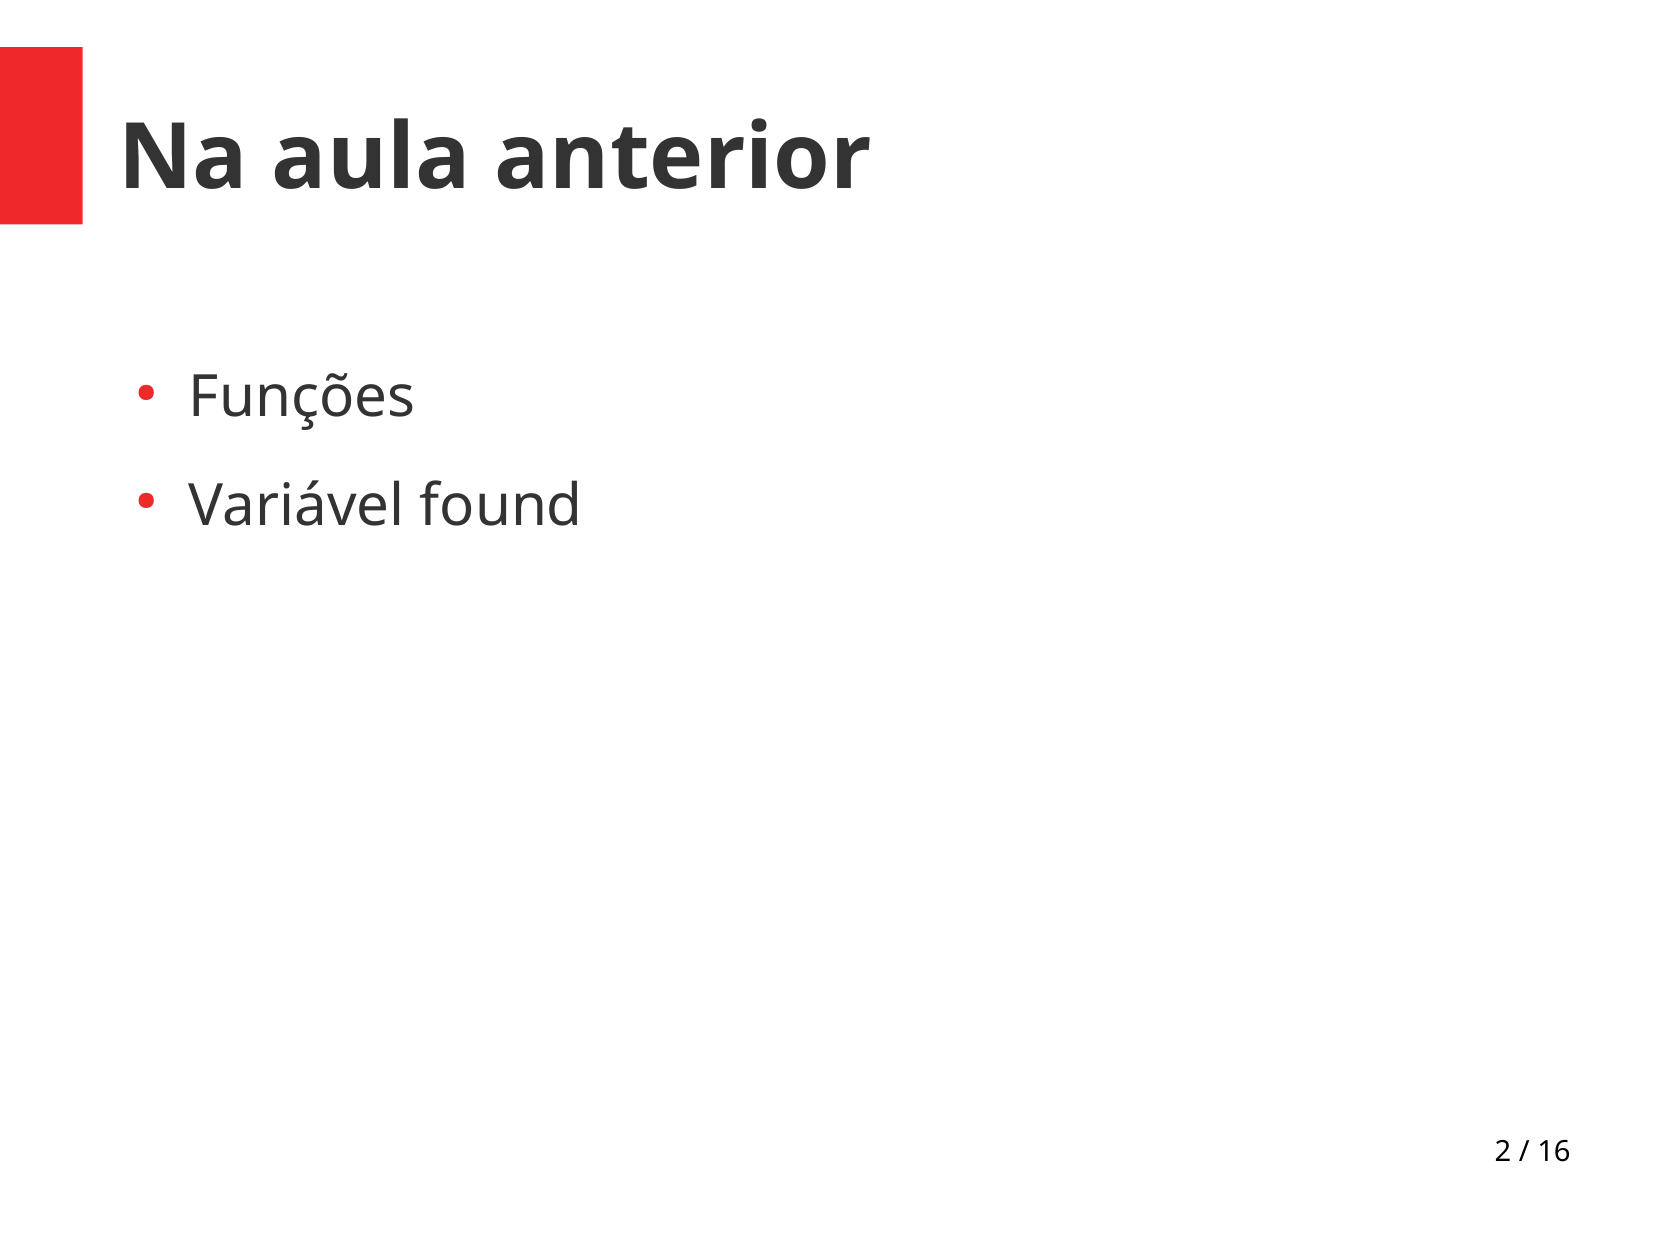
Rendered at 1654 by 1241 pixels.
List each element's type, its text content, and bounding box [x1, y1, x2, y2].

list Funções Variável found [118, 354, 1536, 1074]
title Na aula anterior [118, 49, 1571, 257]
